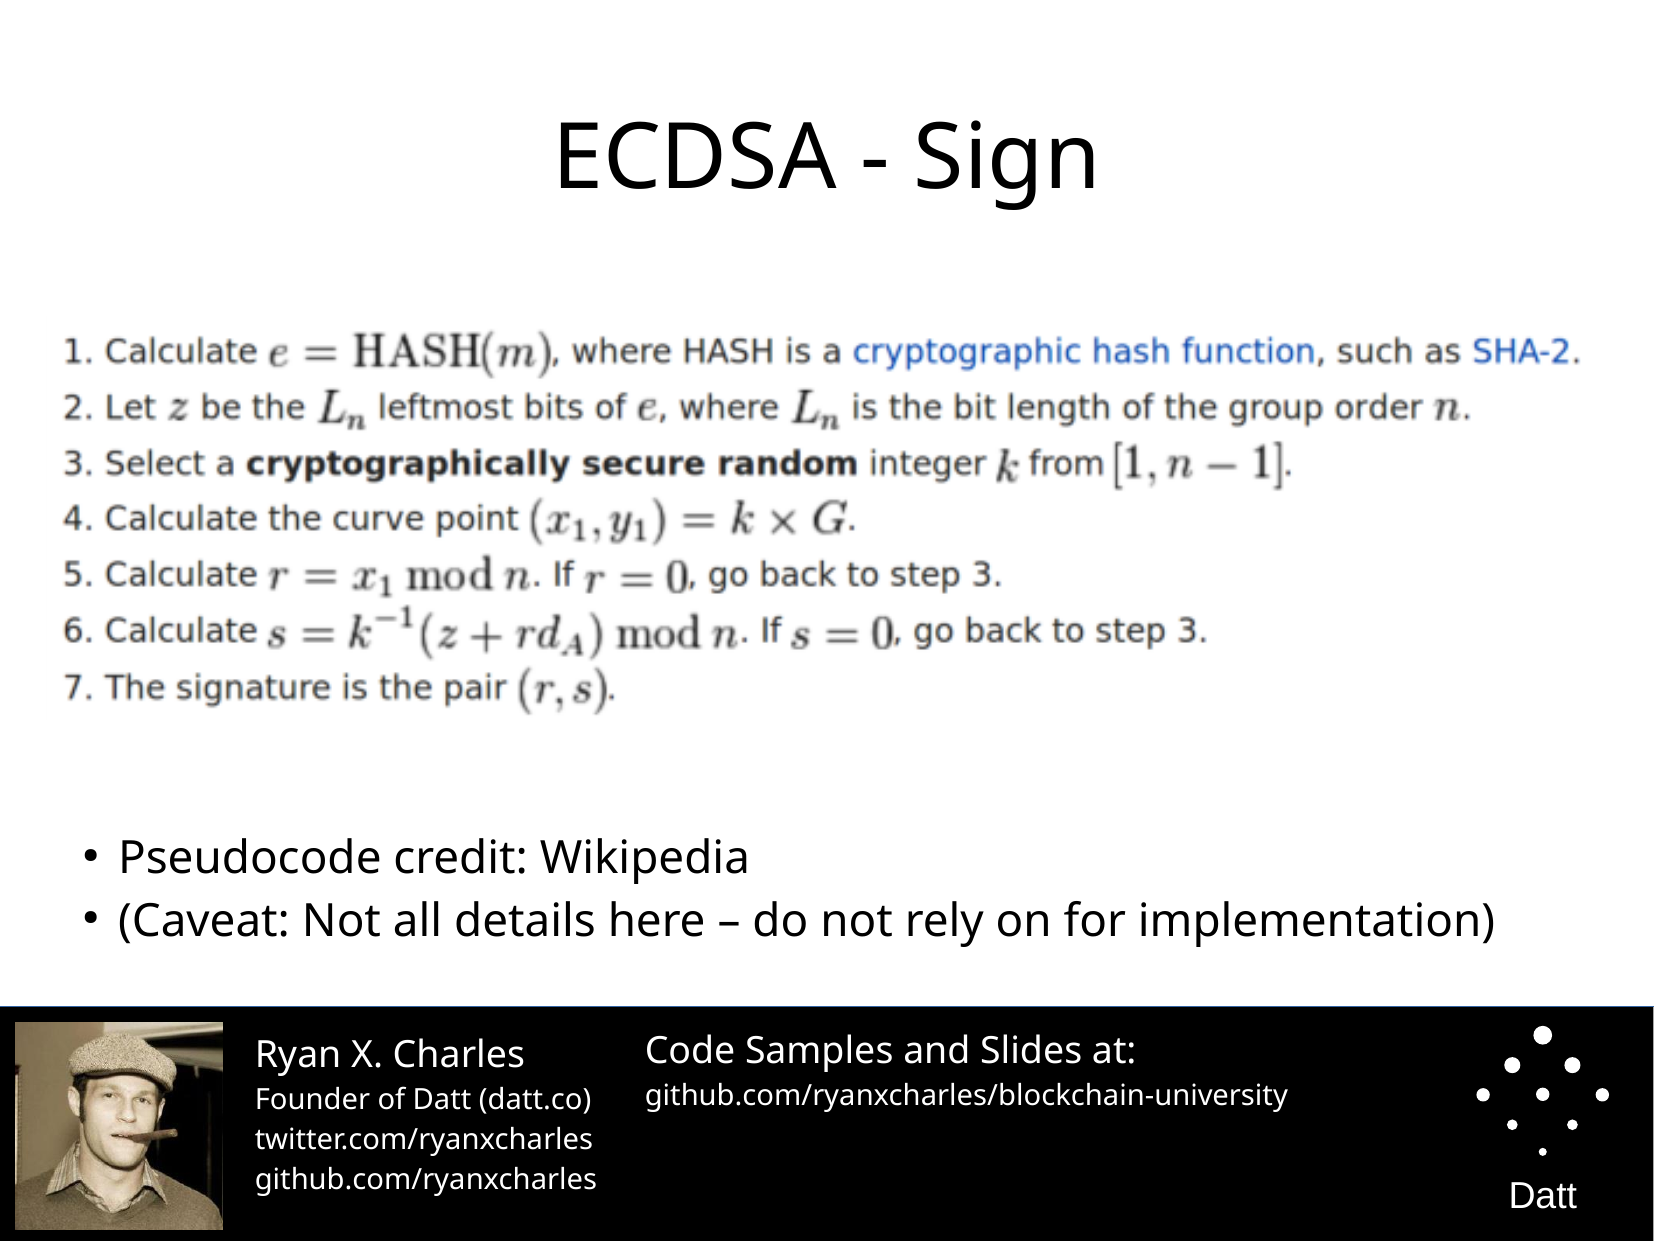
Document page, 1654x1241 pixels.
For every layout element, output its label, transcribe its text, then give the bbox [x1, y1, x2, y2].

subtitle Pseudocode credit: Wikipedia (Caveat: Not all details here – do not rely on for implementation) [82, 825, 1571, 1013]
text_box Code Samples and Slides at: github.com/ryanxcharles/blockchain-university [630, 1015, 1403, 1156]
title ECDSA - Sign [82, 49, 1571, 257]
picture [15, 1022, 223, 1231]
text_box [0, 1006, 1654, 1241]
text_box Datt [1452, 1167, 1633, 1241]
text_box Ryan X. Charles Founder of Datt (datt.co) twitter.com/ryanxcharles github.com/ryanxcharles [240, 1020, 976, 1241]
picture [45, 316, 1606, 721]
picture [1475, 1023, 1611, 1159]
